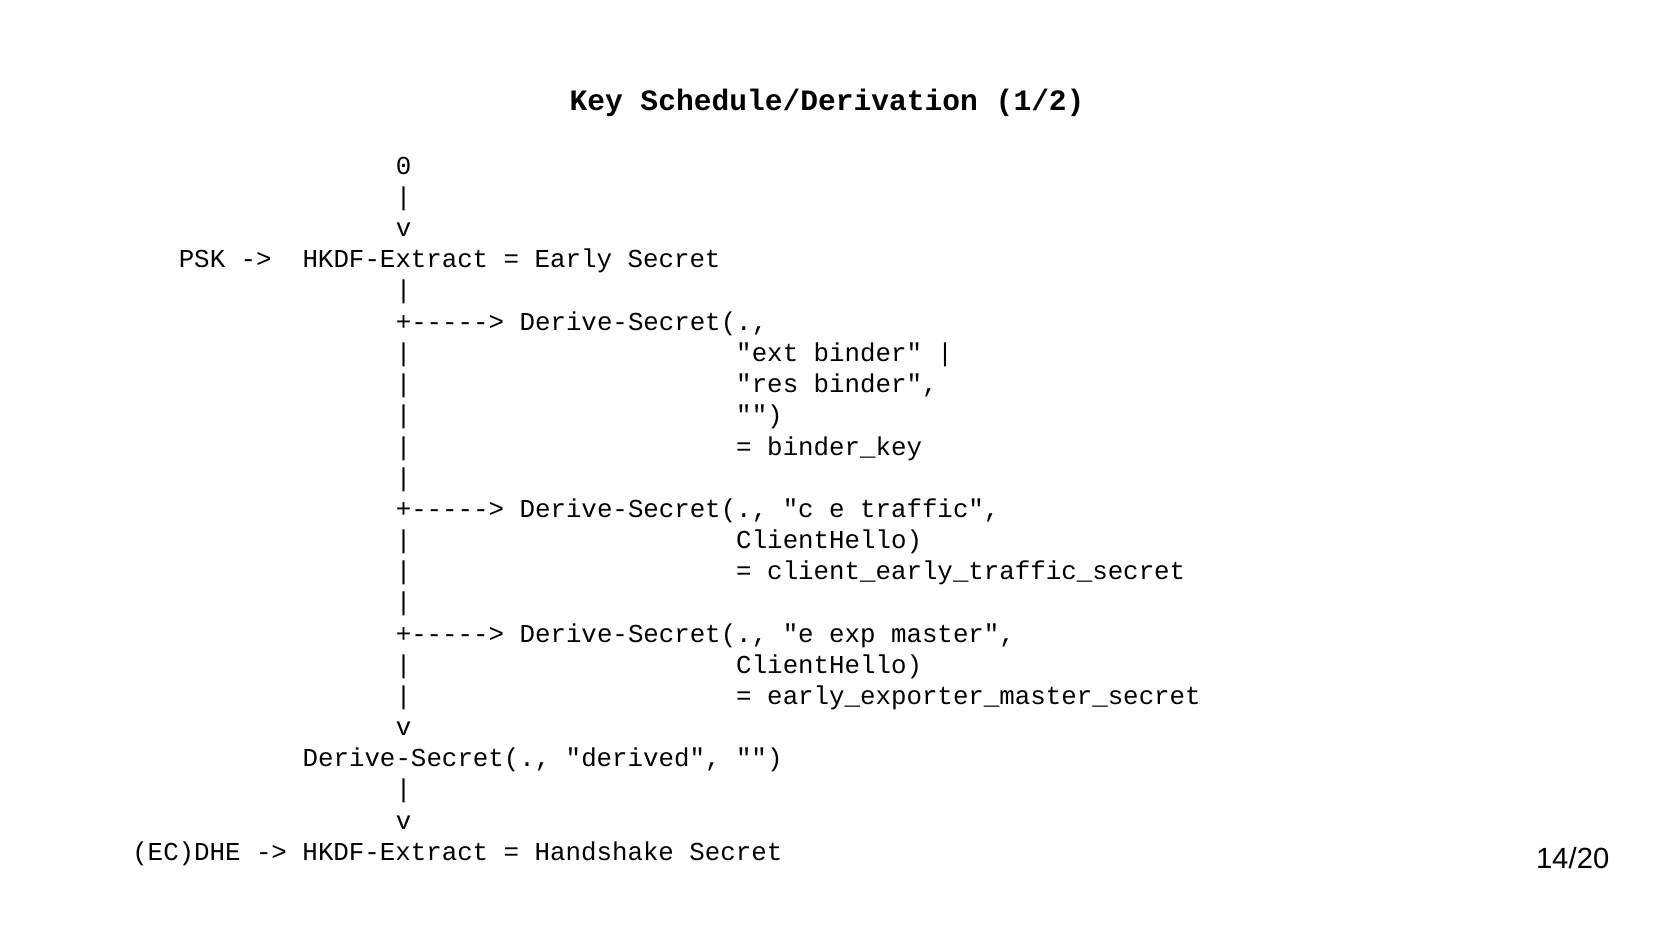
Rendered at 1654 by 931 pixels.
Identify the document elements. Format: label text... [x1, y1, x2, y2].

list Key Schedule/Derivation (1/2) 0 | v PSK -> HKDF-Extract = Early Secret | +-----> Derive-Secret(., | "ext binder" | | "res binder", | "") | = binder_key | +-----> Derive-Secret(., "c e traffic", | ClientHello) | = client_early_traffic_secret | +-----> Derive-Secret(., "e exp master", | ClientHello) | = early_exporter_master_secret v Derive-Secret(., "derived", "") | v (EC)DHE -> HKDF-Extract = Handshake Secret [82, 17, 1571, 904]
